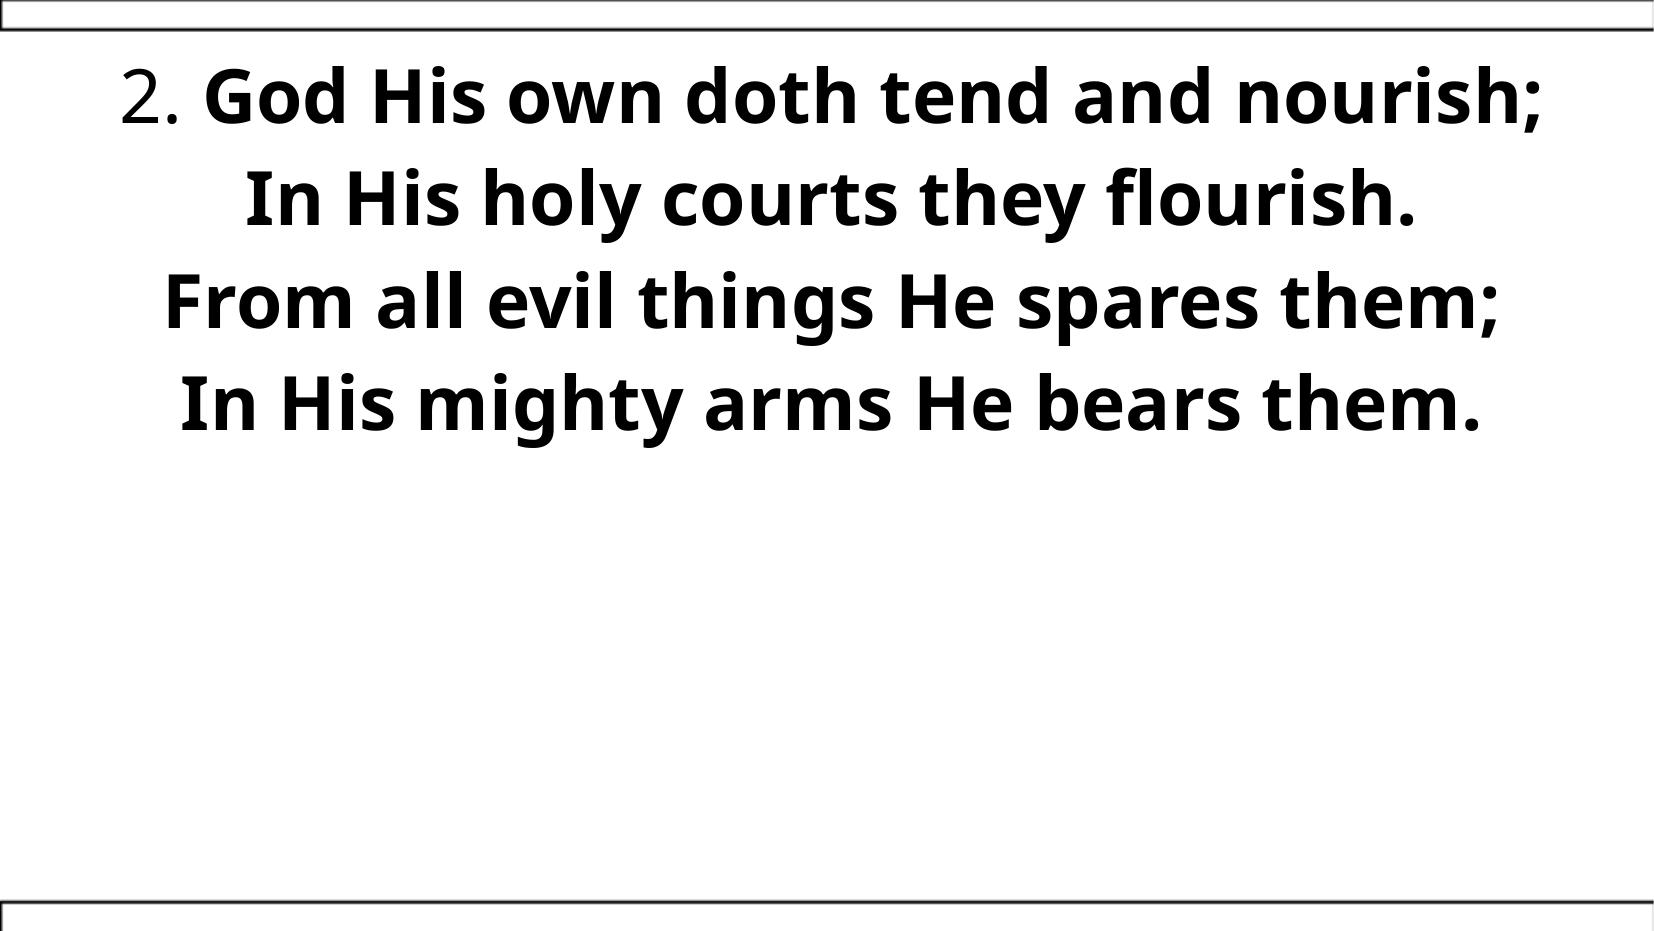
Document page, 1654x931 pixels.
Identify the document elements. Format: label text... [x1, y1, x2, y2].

picture [0, 0, 1654, 931]
text_box 2. God His own doth tend and nourish; In His holy courts they flourish. From all evil things He spares them; In His mighty arms He bears them. [105, 35, 1561, 451]
